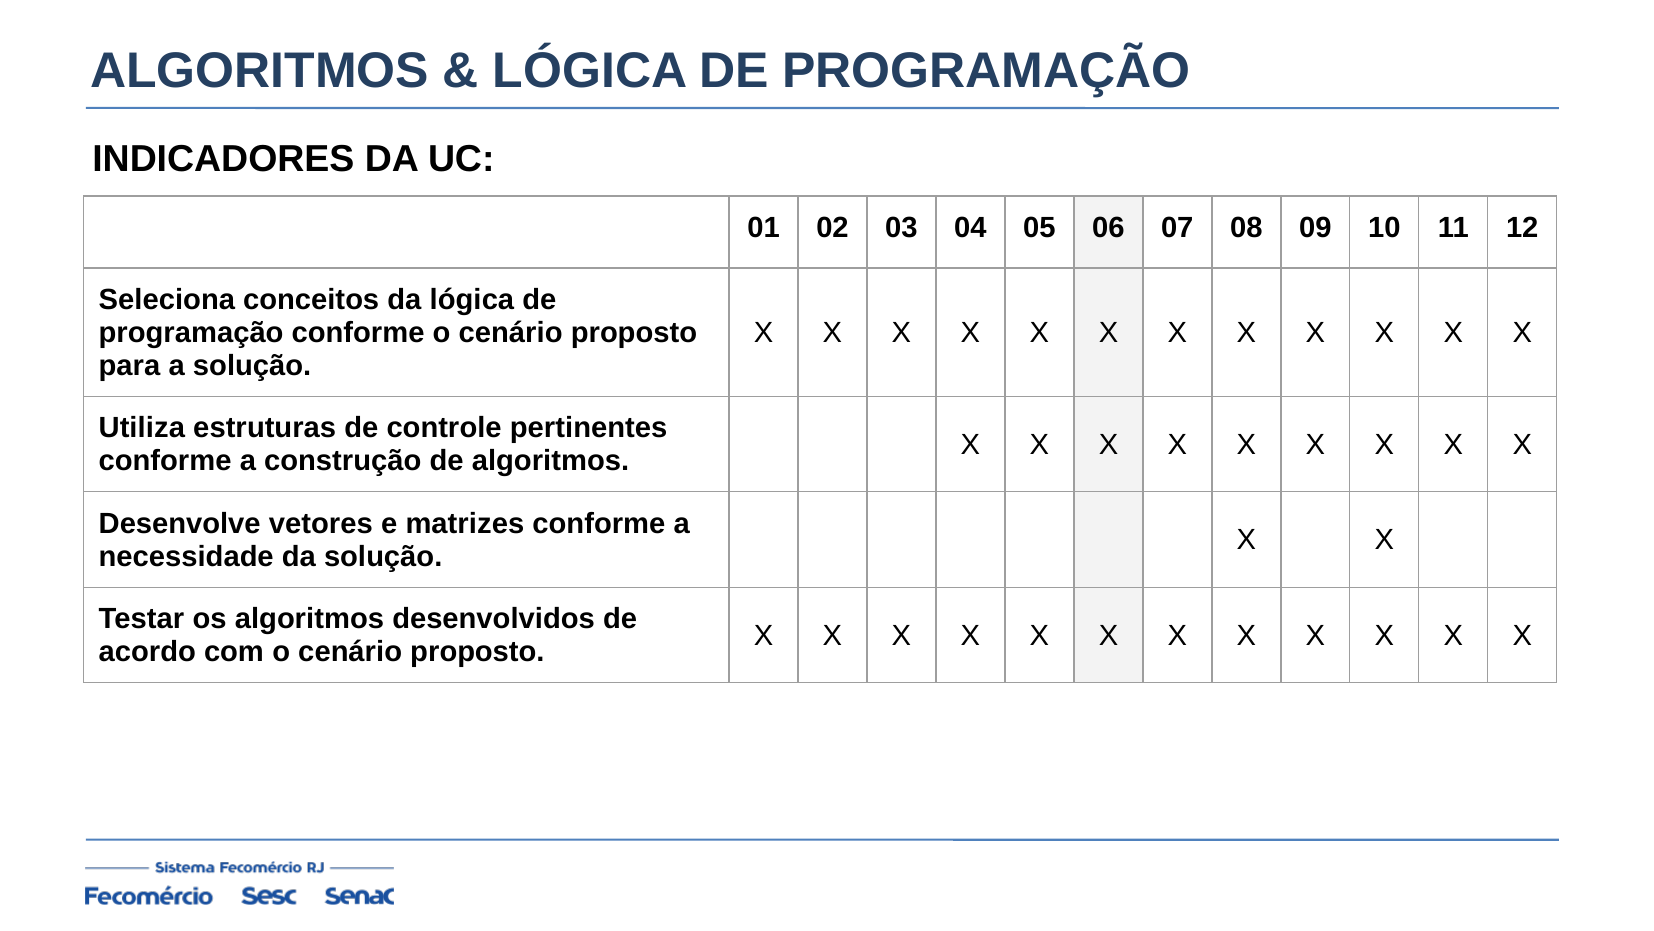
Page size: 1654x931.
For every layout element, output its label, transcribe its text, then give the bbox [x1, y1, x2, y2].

table_cell [1144, 492, 1211, 587]
table_cell X [1350, 588, 1418, 682]
table_header [84, 197, 728, 267]
table_cell X [1144, 269, 1211, 396]
table_header 08 [1213, 197, 1280, 267]
table_cell X [1419, 269, 1487, 396]
table_cell [1075, 492, 1142, 587]
table_cell X [1213, 492, 1280, 587]
table_cell X [1350, 492, 1418, 587]
table_cell X [1488, 397, 1556, 491]
table_cell Desenvolve vetores e matrizes conforme a necessidade da solução. [84, 492, 728, 587]
table_cell [868, 397, 935, 491]
table_cell Testar os algoritmos desenvolvidos de acordo com o cenário proposto. [84, 588, 728, 682]
table_cell [1282, 492, 1349, 587]
table_cell X [1075, 269, 1142, 396]
table_header 05 [1006, 197, 1073, 267]
table_header 04 [937, 197, 1004, 267]
table_cell [730, 492, 797, 587]
table_cell X [1419, 397, 1487, 491]
table_cell X [799, 269, 866, 396]
table_cell X [1006, 269, 1073, 396]
table_cell X [1350, 269, 1418, 396]
table_cell X [1213, 269, 1280, 396]
text_box INDICADORES DA UC: [77, 112, 1564, 836]
picture [62, 845, 416, 921]
table_header 06 [1075, 197, 1142, 267]
table_cell X [937, 269, 1004, 396]
table_cell X [1006, 588, 1073, 682]
table_cell X [937, 588, 1004, 682]
table_cell [868, 492, 935, 587]
table_cell X [1282, 588, 1349, 682]
table_cell Utiliza estruturas de controle pertinentes conforme a construção de algoritmos. [84, 397, 728, 491]
table_cell X [1213, 588, 1280, 682]
table_cell X [1488, 588, 1556, 682]
table_cell Seleciona conceitos da lógica de programação conforme o cenário proposto para a solução. [84, 269, 728, 396]
table_cell X [937, 397, 1004, 491]
table_cell X [1213, 397, 1280, 491]
table_header 10 [1350, 197, 1418, 267]
table_cell [1488, 492, 1556, 587]
table_cell X [1419, 588, 1487, 682]
table_cell X [730, 588, 797, 682]
table_header 01 [730, 197, 797, 267]
table_cell X [868, 588, 935, 682]
table_cell X [1075, 588, 1142, 682]
table_cell X [1488, 269, 1556, 396]
table_cell [799, 492, 866, 587]
table_cell X [1350, 397, 1418, 491]
table_header 02 [799, 197, 866, 267]
table_cell X [730, 269, 797, 396]
table_header 03 [868, 197, 935, 267]
table_cell X [1144, 397, 1211, 491]
table_cell X [1144, 588, 1211, 682]
table_cell X [1282, 397, 1349, 491]
text_box ALGORITMOS & LÓGICA DE PROGRAMAÇÃO [90, 32, 1564, 104]
table_cell [1006, 492, 1073, 587]
table_cell [1419, 492, 1487, 587]
table_cell [730, 397, 797, 491]
table_cell [799, 397, 866, 491]
table_cell X [1282, 269, 1349, 396]
table_cell [937, 492, 1004, 587]
table_header 09 [1282, 197, 1349, 267]
table_cell X [1006, 397, 1073, 491]
table_header 12 [1488, 197, 1556, 267]
table_cell X [868, 269, 935, 396]
table_header 11 [1419, 197, 1487, 267]
table_cell X [1075, 397, 1142, 491]
table_header 07 [1144, 197, 1211, 267]
table_cell X [799, 588, 866, 682]
